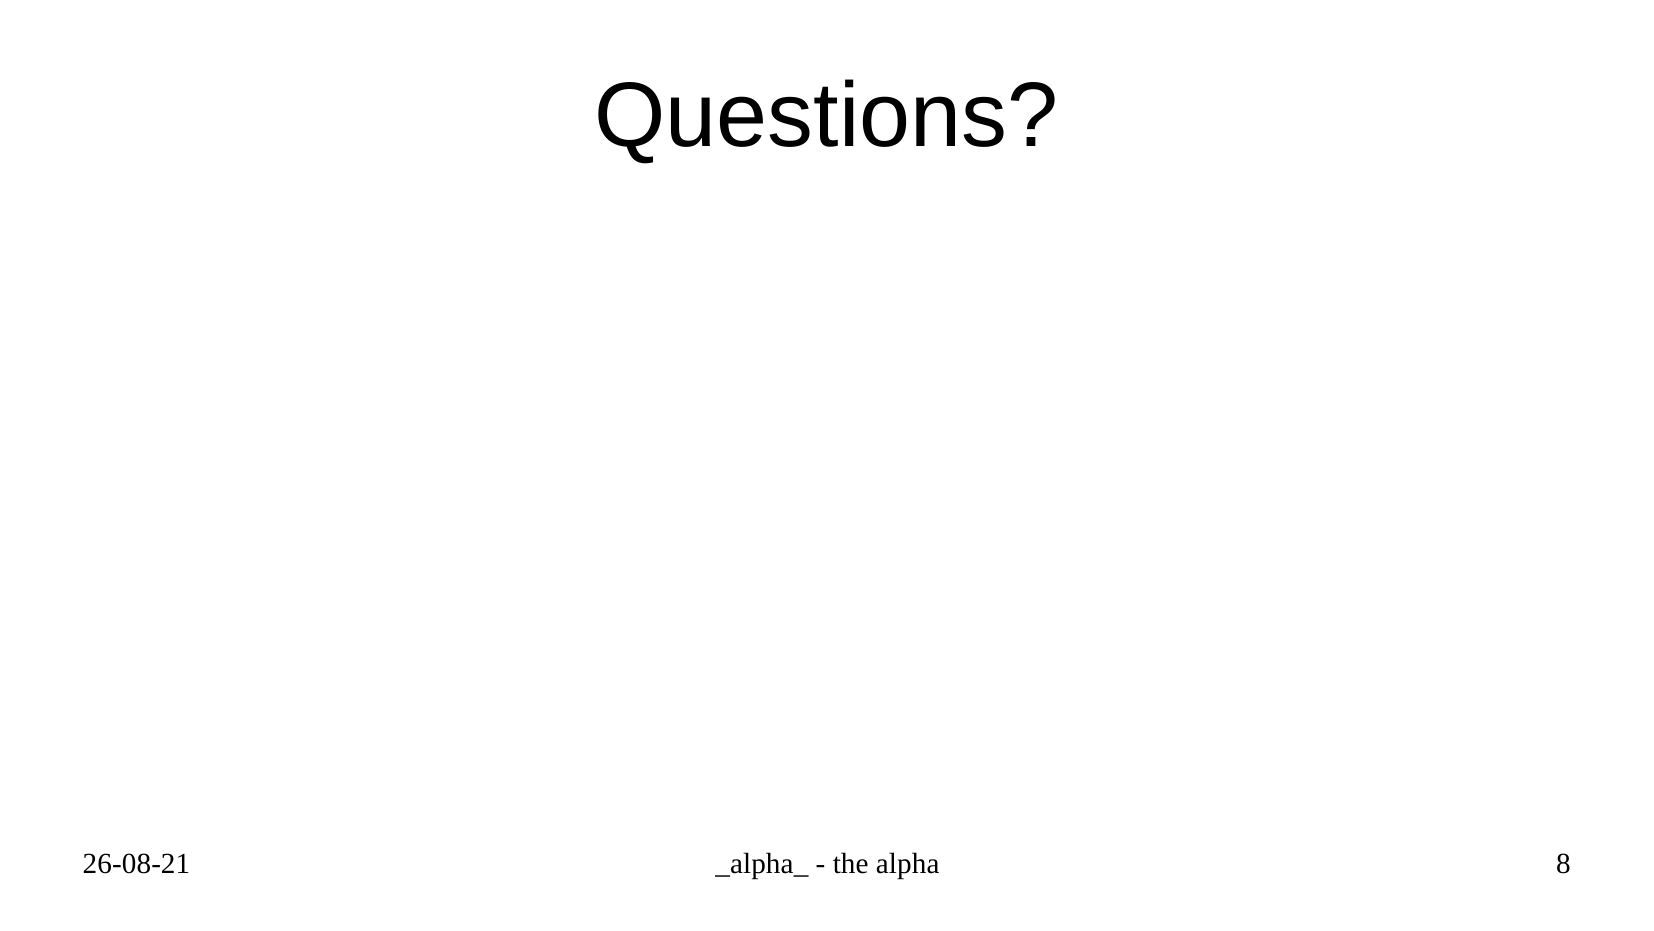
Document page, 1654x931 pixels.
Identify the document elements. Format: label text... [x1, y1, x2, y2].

title Questions? [82, 37, 1571, 193]
